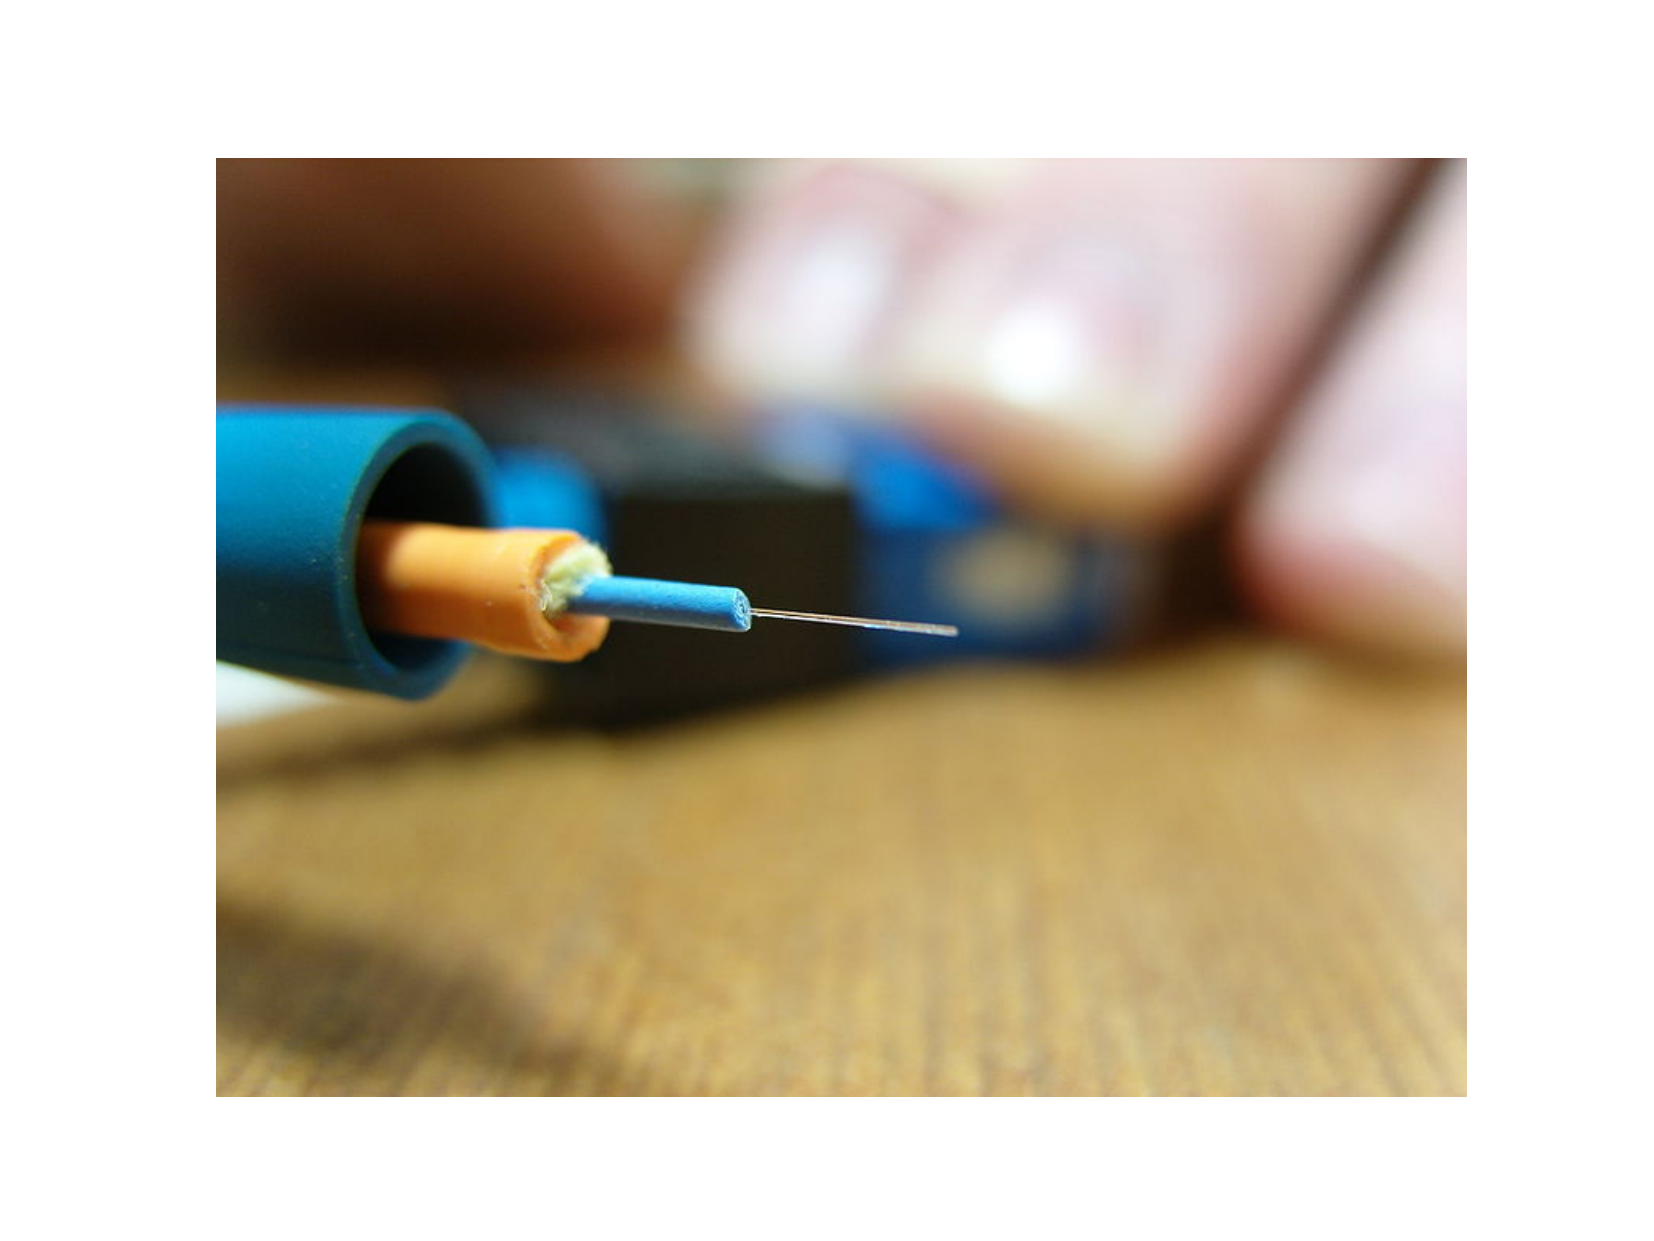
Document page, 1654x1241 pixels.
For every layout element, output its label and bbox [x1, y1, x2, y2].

picture [216, 158, 1467, 1097]
